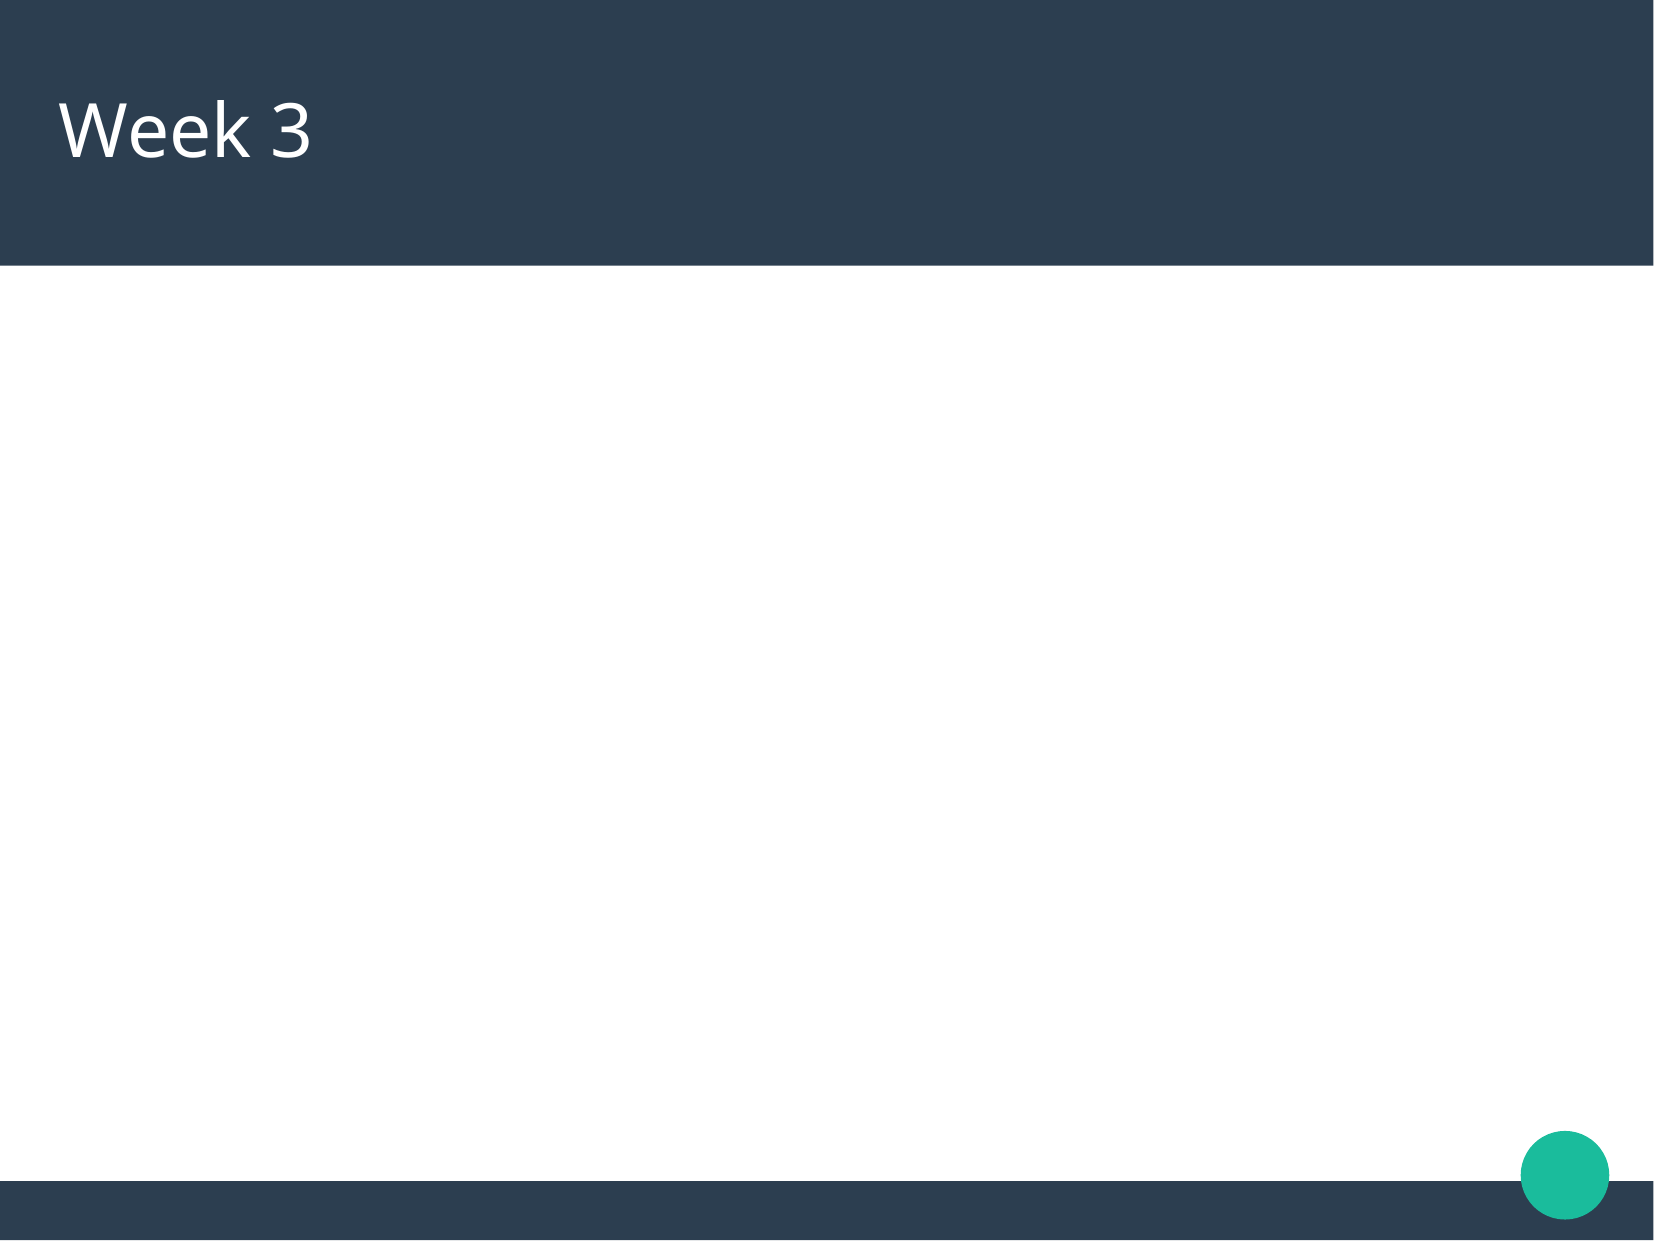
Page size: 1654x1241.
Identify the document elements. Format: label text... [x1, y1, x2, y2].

title Week 3 [59, 49, 1595, 207]
